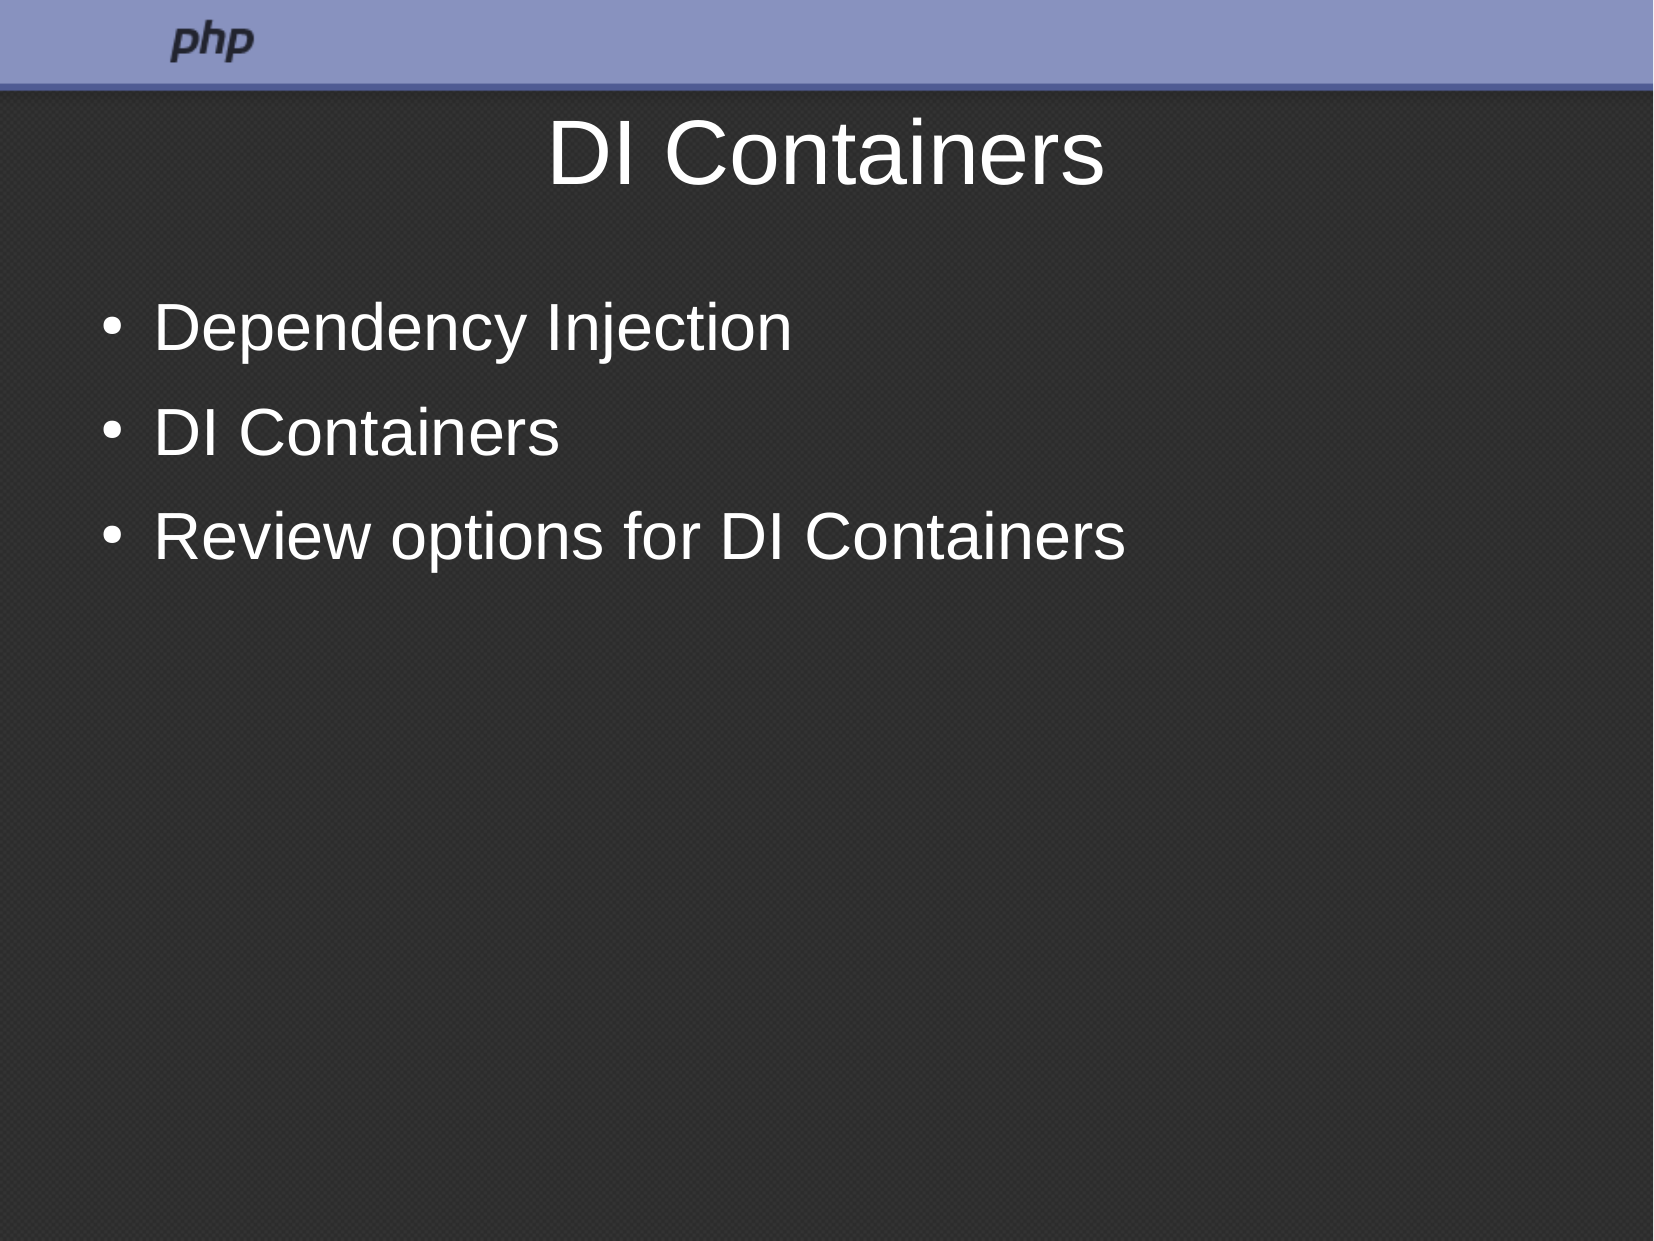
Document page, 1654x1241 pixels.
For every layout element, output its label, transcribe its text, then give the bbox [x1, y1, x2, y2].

title DI Containers [82, 49, 1571, 257]
picture [0, 0, 1654, 1241]
list Dependency Injection DI Containers Review options for DI Containers [82, 290, 1571, 1010]
